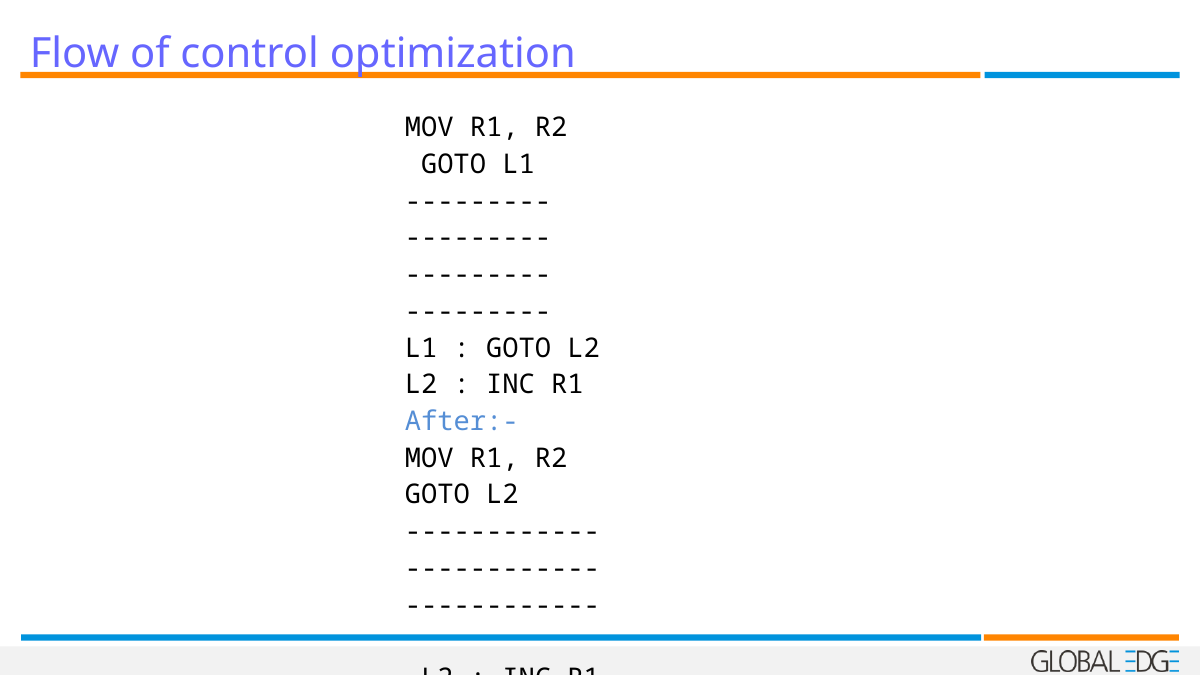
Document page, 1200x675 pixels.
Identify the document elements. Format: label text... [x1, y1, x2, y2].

text_box Flow of control optimization [15, 14, 796, 79]
text_box MOV R1, R2 GOTO L1 --------- --------- --------- --------- L1 : GOTO L2 L2 : INC R1 After:- MOV R1, R2 GOTO L2 ------------ ------------ ------------ L2 : INC R1 [390, 100, 886, 620]
picture [1031, 650, 1179, 672]
